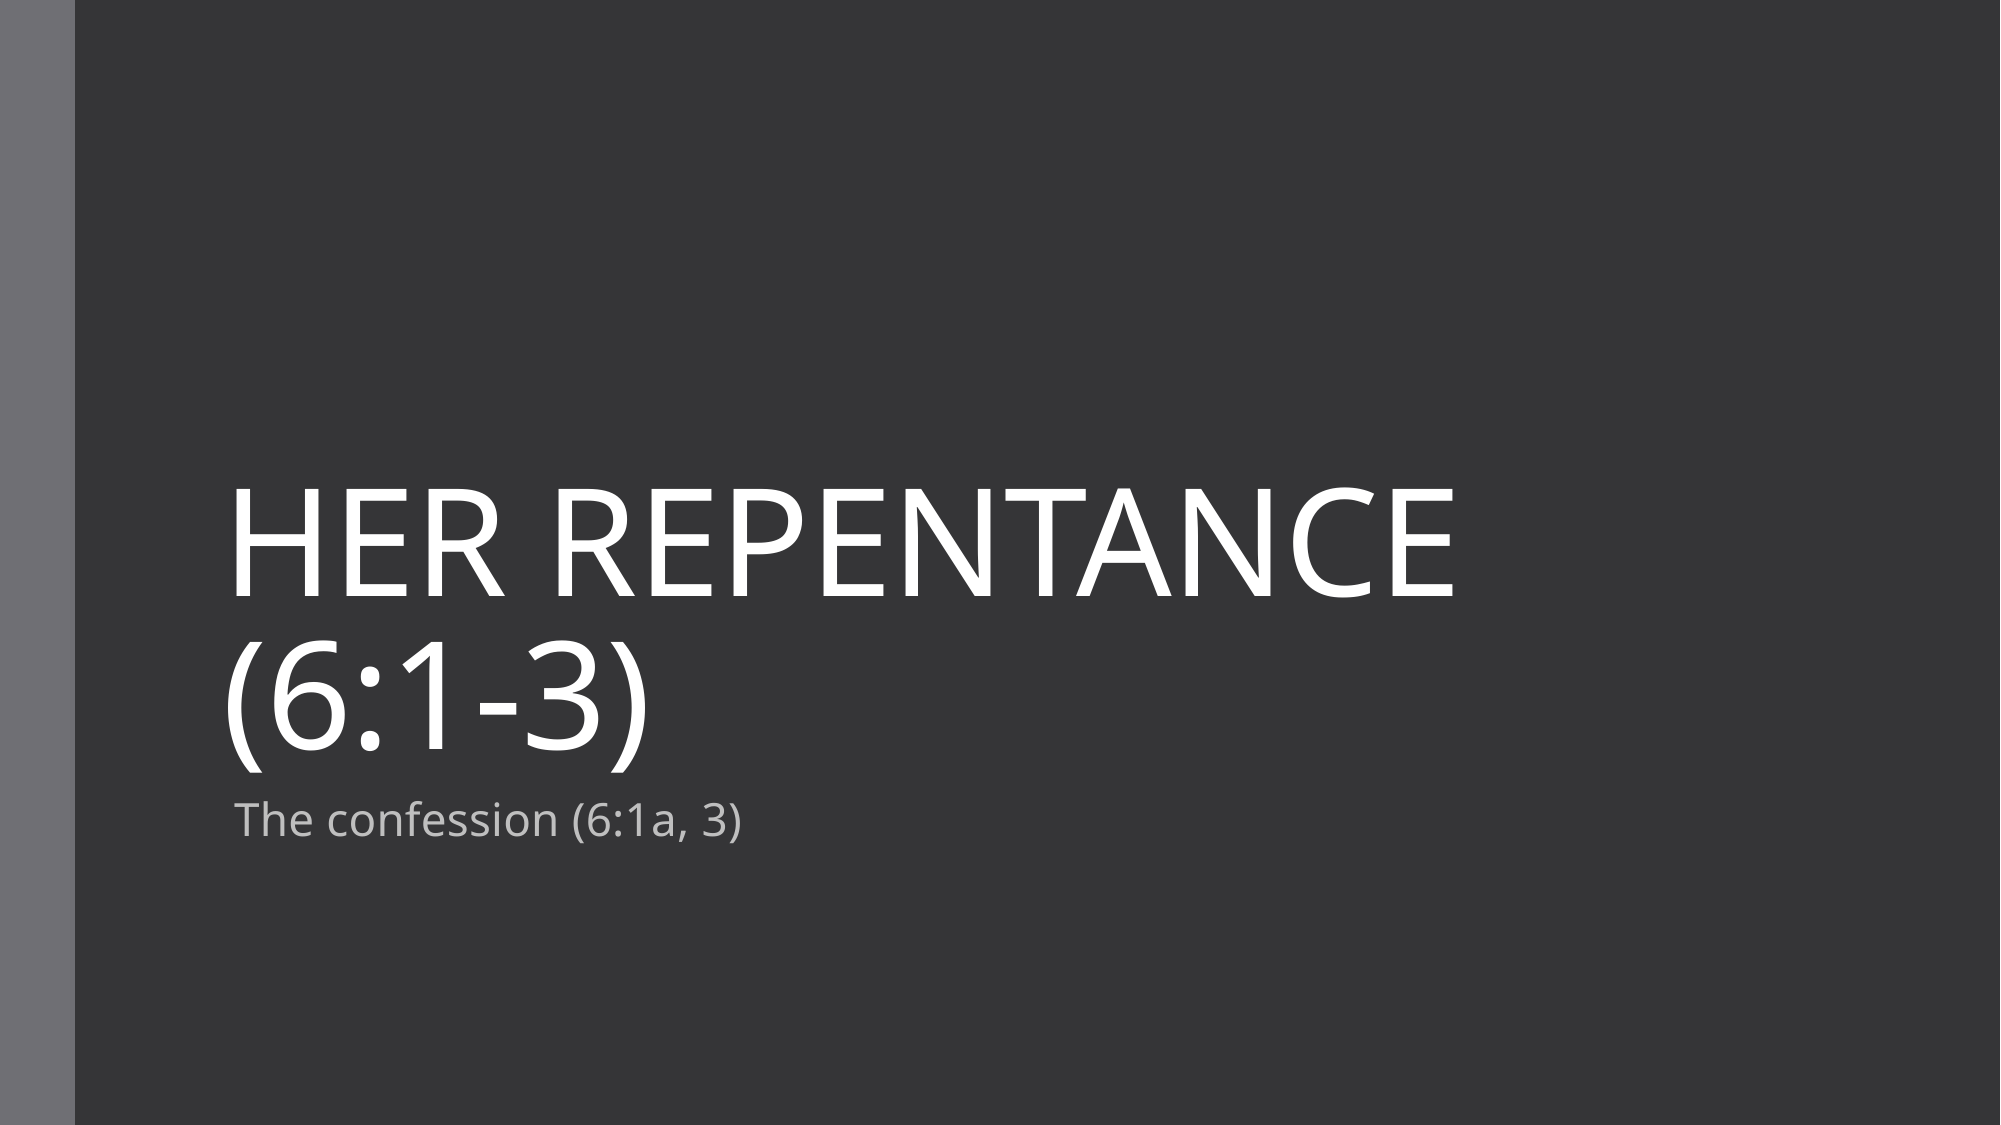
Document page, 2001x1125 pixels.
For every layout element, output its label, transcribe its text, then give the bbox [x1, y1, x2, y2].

title HER REPENTANCE (6:1-3) [206, 124, 1752, 787]
subtitle The confession (6:1a, 3) [206, 787, 1752, 1066]
